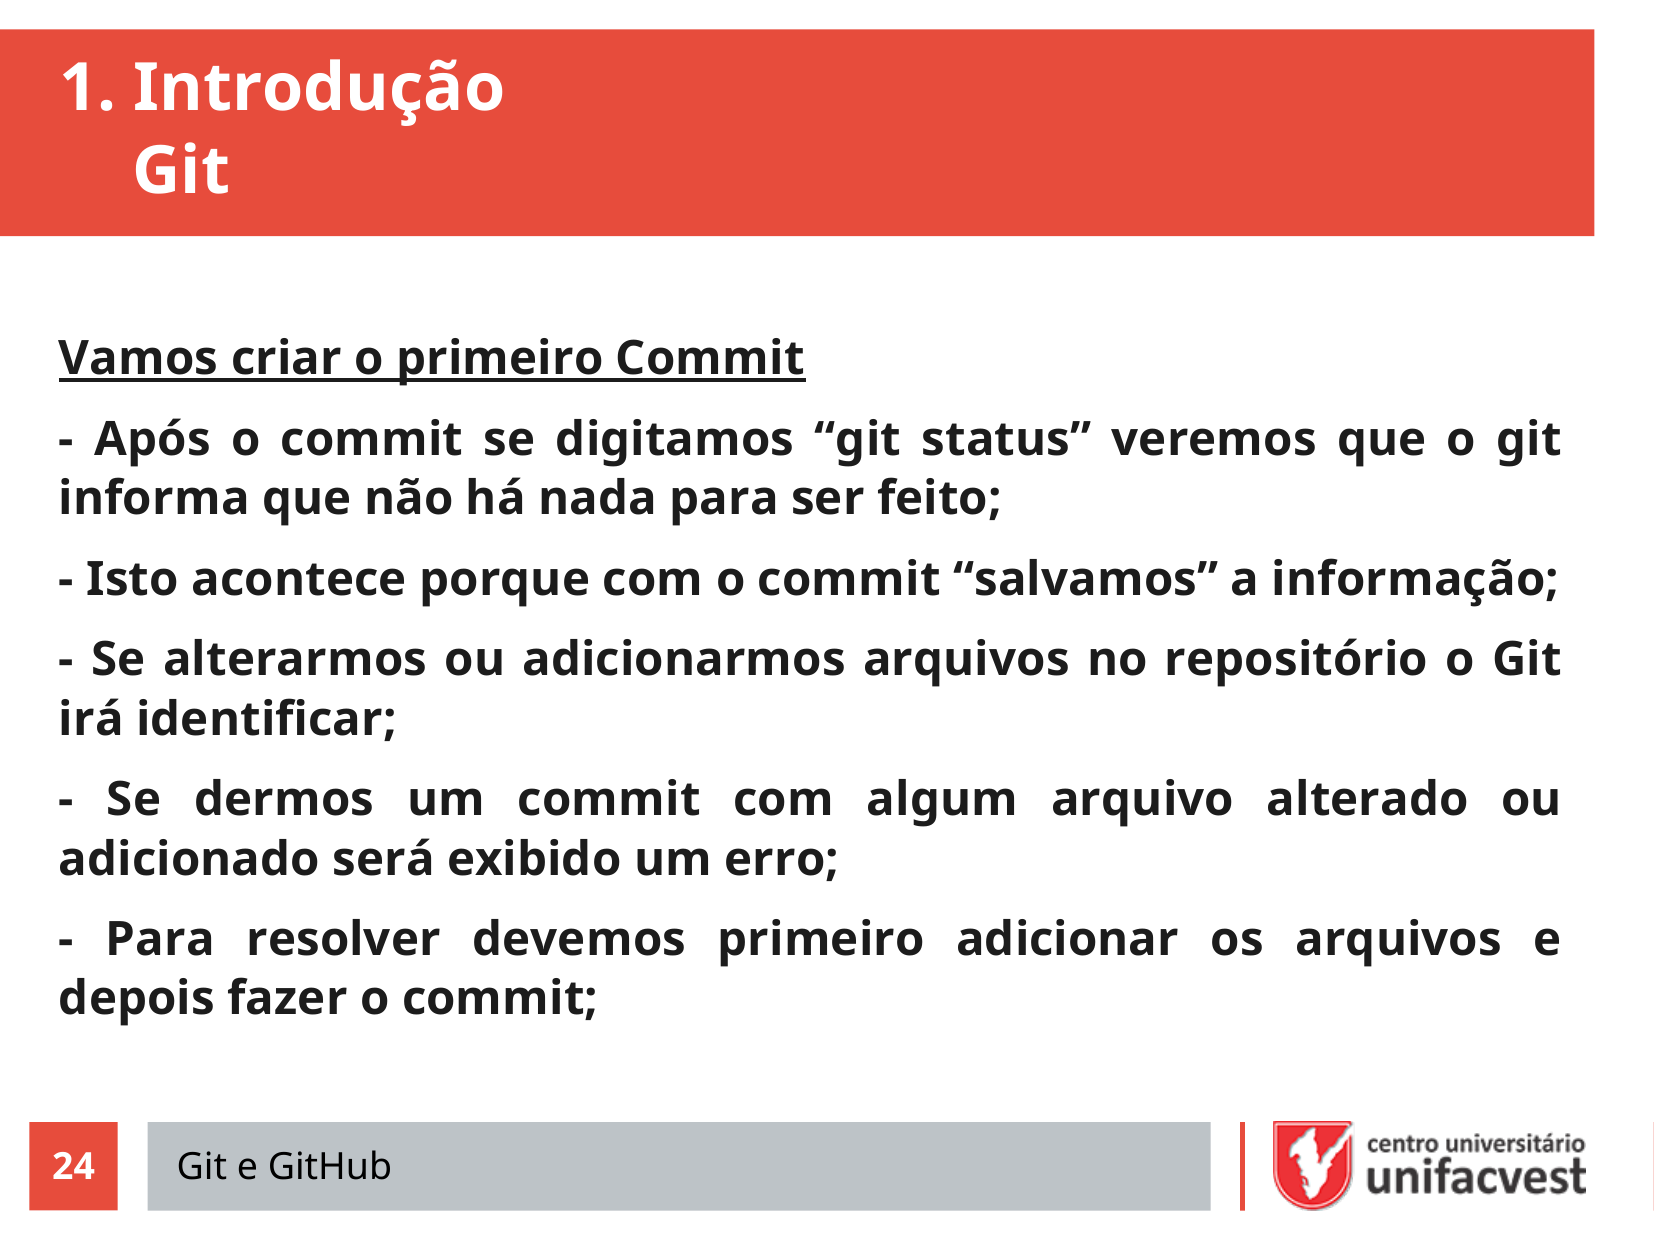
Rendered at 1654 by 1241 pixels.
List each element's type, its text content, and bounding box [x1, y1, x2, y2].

picture [1273, 1121, 1586, 1211]
title 1. Introdução Git [59, 59, 1595, 207]
list Vamos criar o primeiro Commit - Após o commit se digitamos “git status” veremos que o git informa que não há nada para ser feito; - Isto acontece porque com o commit “salvamos” a informação; - Se alterarmos ou adicionarmos arquivos no repositório o Git irá identificar; - Se dermos um commit com algum arquivo alterado ou adicionado será exibido um erro; - Para resolver devemos primeiro adicionar os arquivos e depois fazer o commit; [59, 324, 1566, 1093]
text_box [1245, 1120, 1654, 1212]
text_box Git e GitHub [161, 1132, 1212, 1196]
